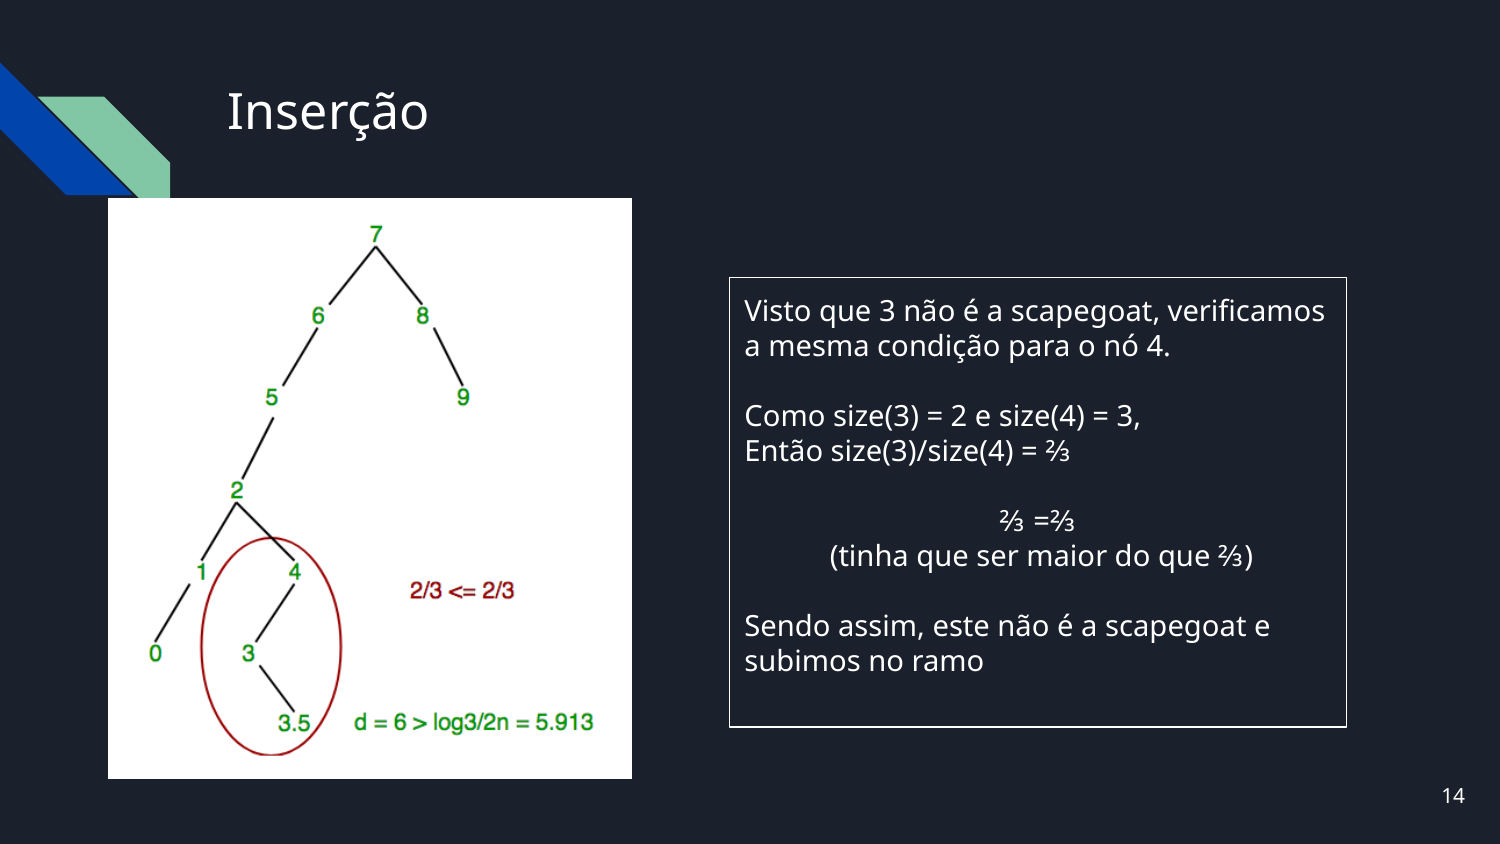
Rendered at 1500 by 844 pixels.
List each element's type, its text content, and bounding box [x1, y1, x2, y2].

picture [108, 198, 632, 779]
text_box Visto que 3 não é a scapegoat, verificamos a mesma condição para o nó 4. Como size(3) = 2 e size(4) = 3, Então size(3)/size(4) = ⅔ ⅔ =⅔ (tinha que ser maior do que ⅔) Sendo assim, este não é a scapegoat e subimos no ramo [729, 277, 1347, 727]
slide_number <number> [1389, 764, 1480, 830]
title Inserção [212, 64, 1368, 215]
